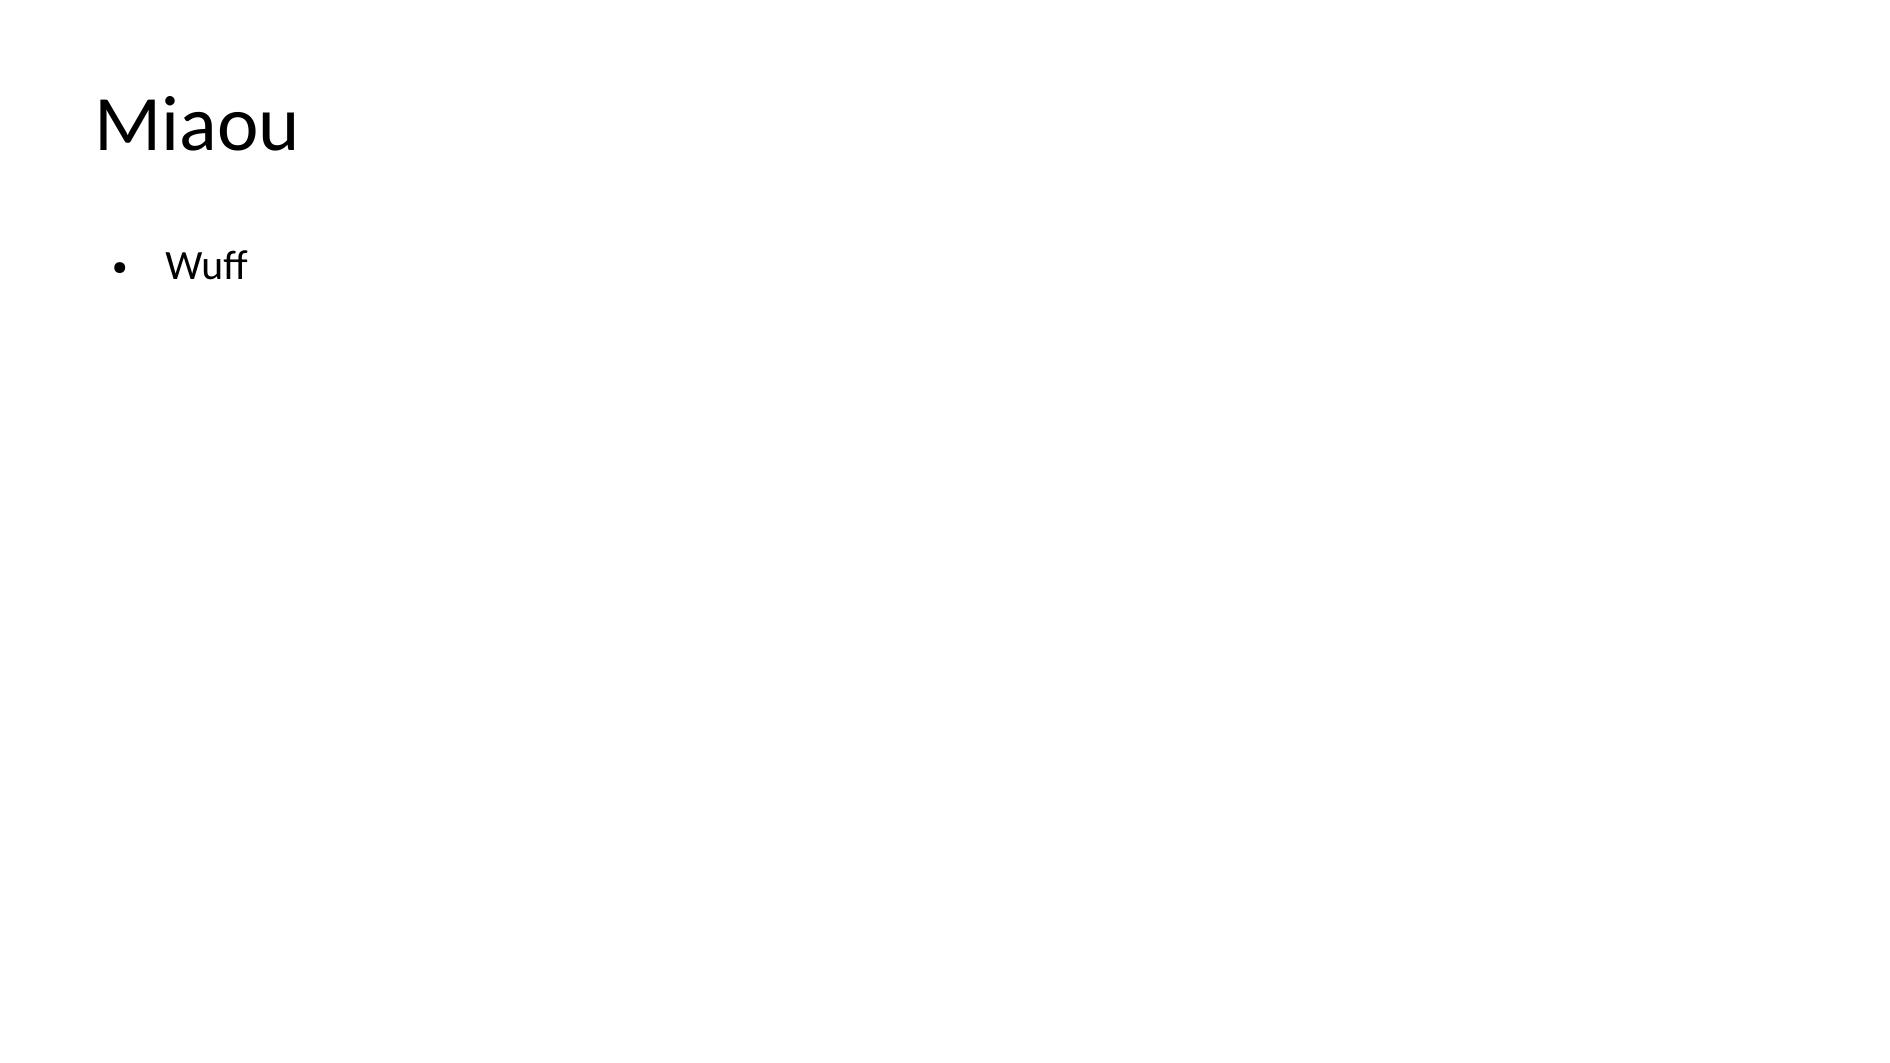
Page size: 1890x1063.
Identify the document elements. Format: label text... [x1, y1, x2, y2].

list Wuff [94, 248, 1878, 1063]
title Miaou [94, 42, 1796, 220]
